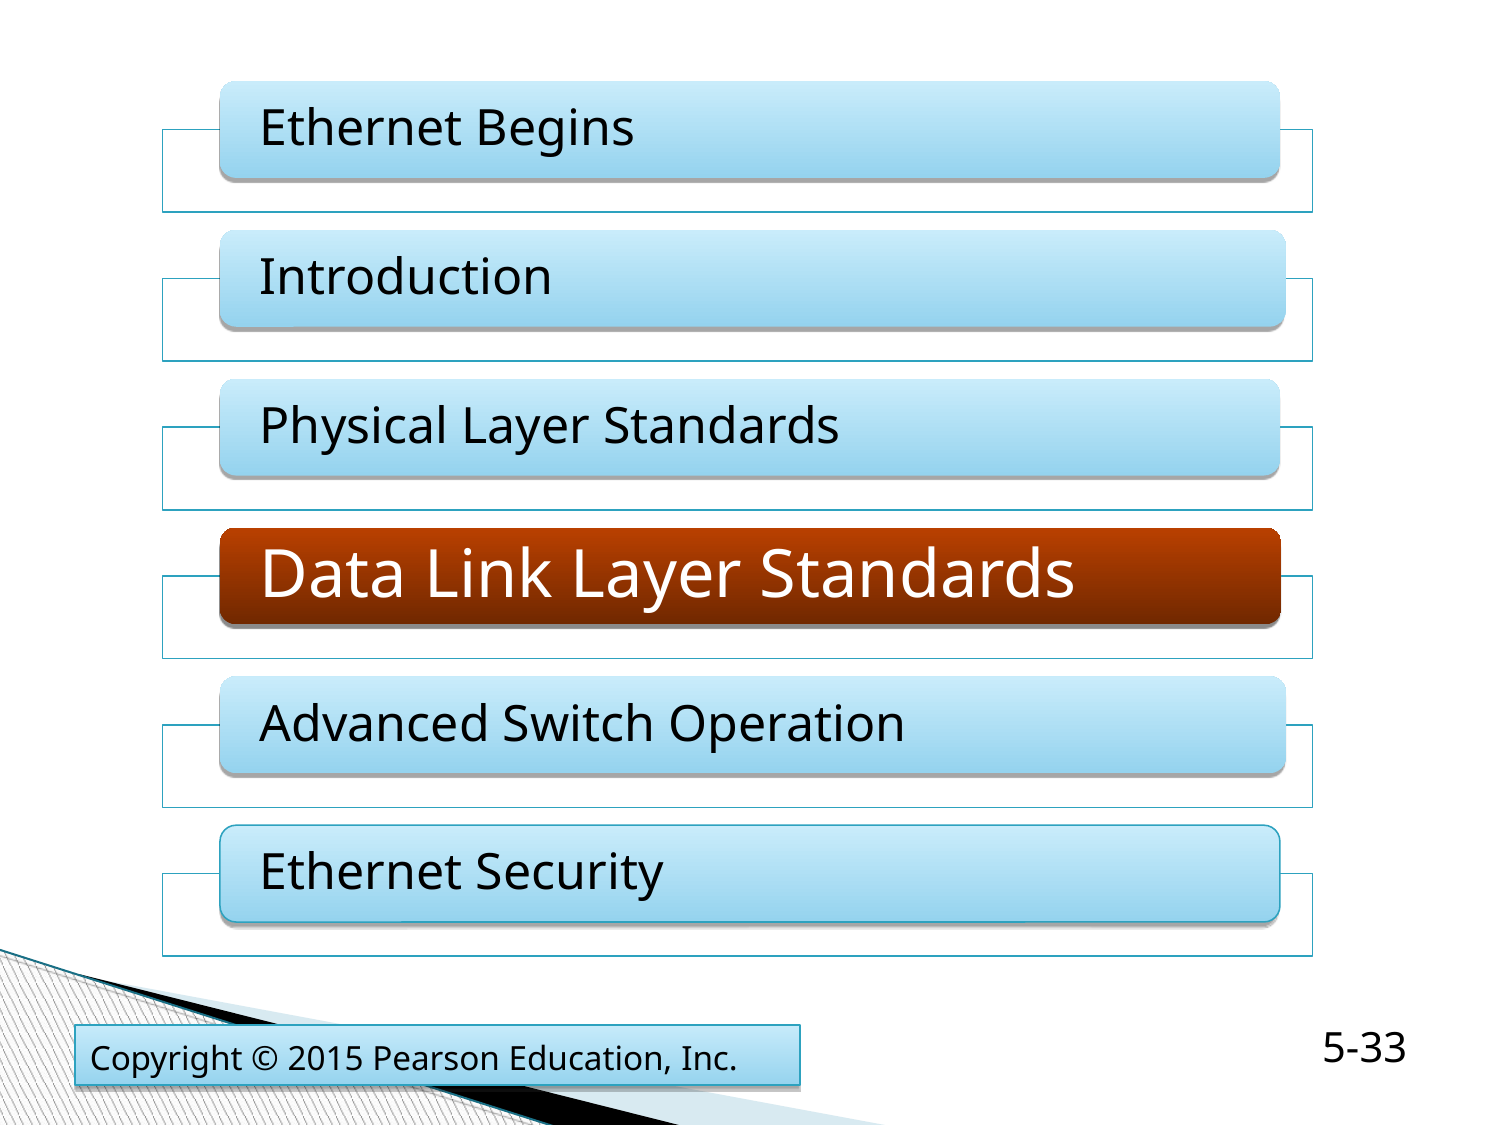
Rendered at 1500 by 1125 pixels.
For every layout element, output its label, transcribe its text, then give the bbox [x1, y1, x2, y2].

text_box Advanced Switch Operation [219, 676, 1286, 774]
text_box [162, 278, 1313, 361]
text_box Physical Layer Standards [219, 378, 1280, 476]
text_box Ethernet Security [219, 825, 1280, 923]
slide_number 5-<number> [1262, 1025, 1423, 1085]
text_box [162, 724, 1313, 808]
text_box [162, 873, 1313, 957]
text_box [162, 575, 1313, 659]
text_box Introduction [219, 229, 1286, 327]
picture [0, 952, 543, 1125]
text_box [162, 427, 1313, 510]
footer Copyright © 2015 Pearson Education, Inc. [75, 1025, 800, 1085]
text_box Ethernet Begins [219, 81, 1280, 178]
text_box [162, 129, 1313, 213]
text_box Data Link Layer Standards [219, 527, 1282, 625]
